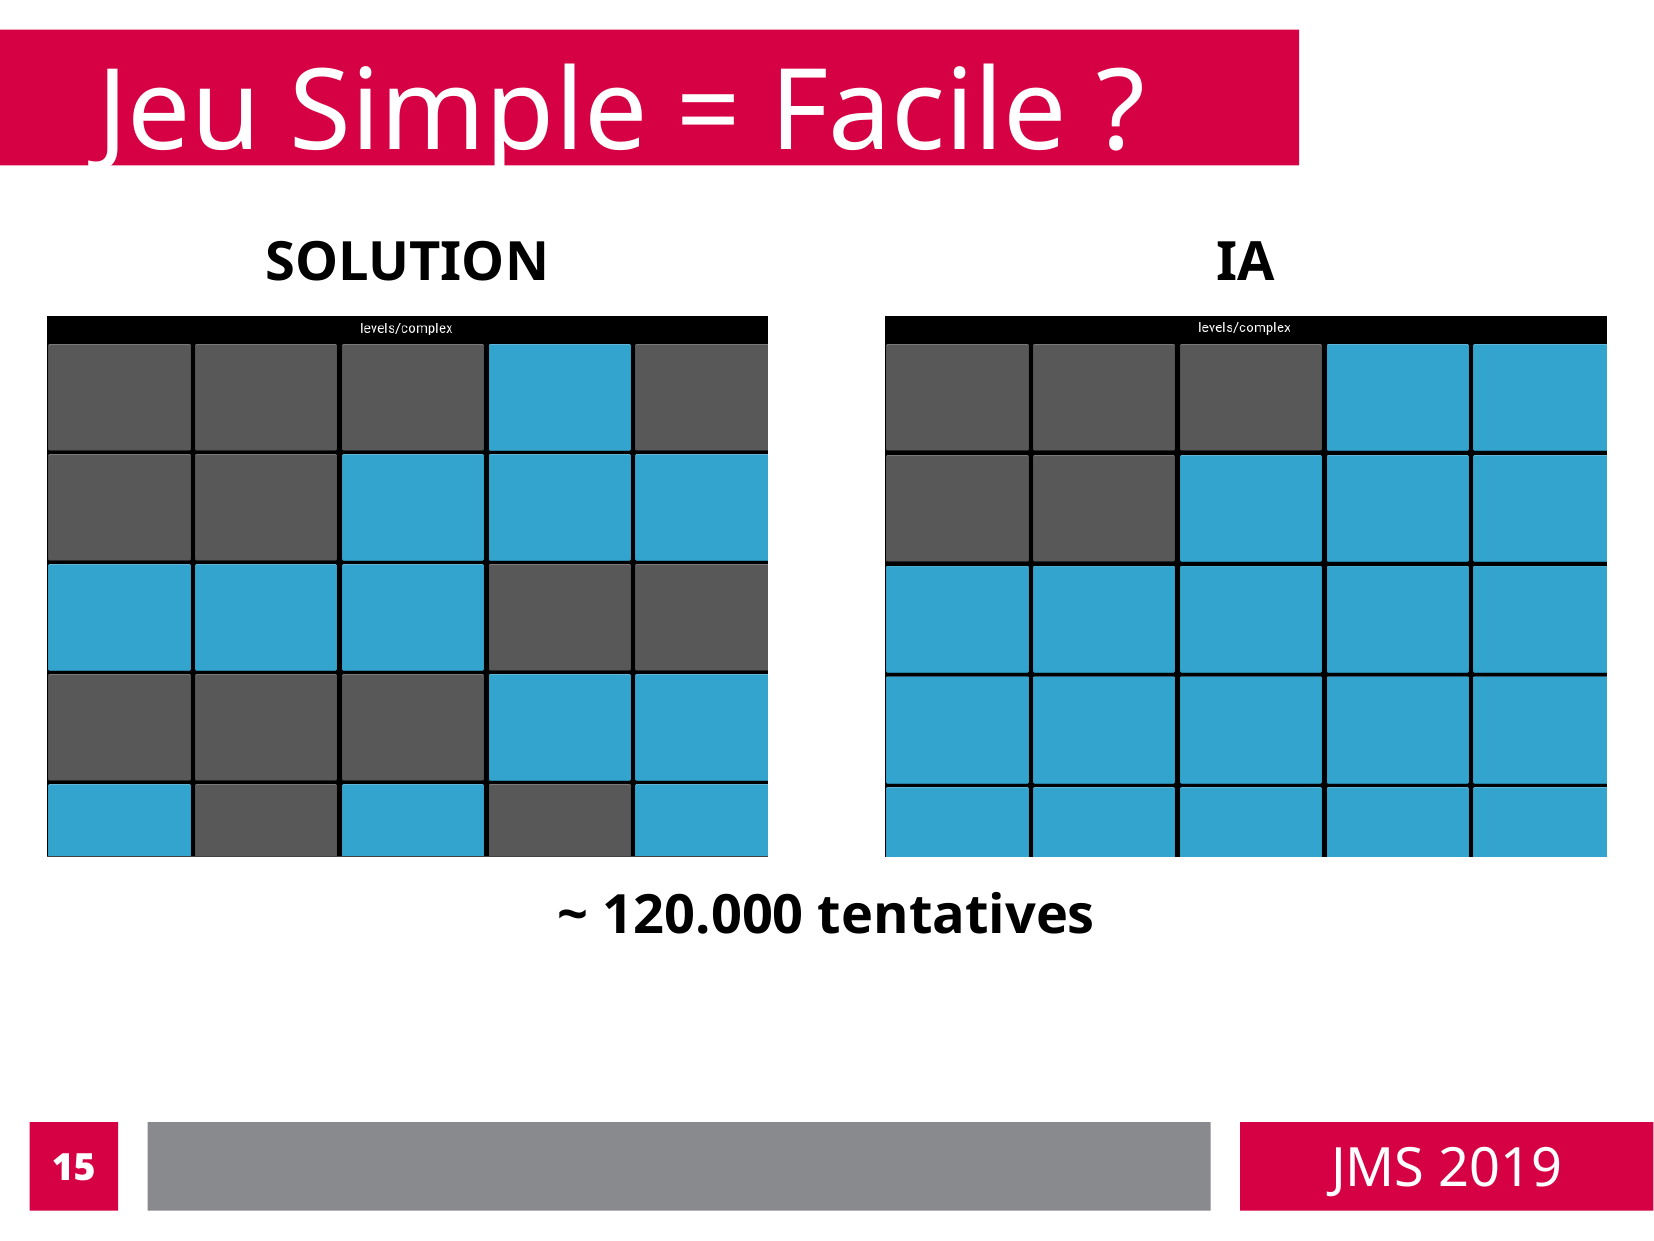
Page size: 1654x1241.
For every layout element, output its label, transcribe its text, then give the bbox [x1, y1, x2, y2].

text_box ~ 120.000 tentatives [64, 884, 1589, 1089]
title Jeu Simple = Facile ? [0, 29, 1229, 178]
text_box SOLUTION [47, 220, 768, 299]
picture [885, 316, 1607, 857]
text_box IA [885, 220, 1607, 299]
picture [47, 316, 768, 857]
